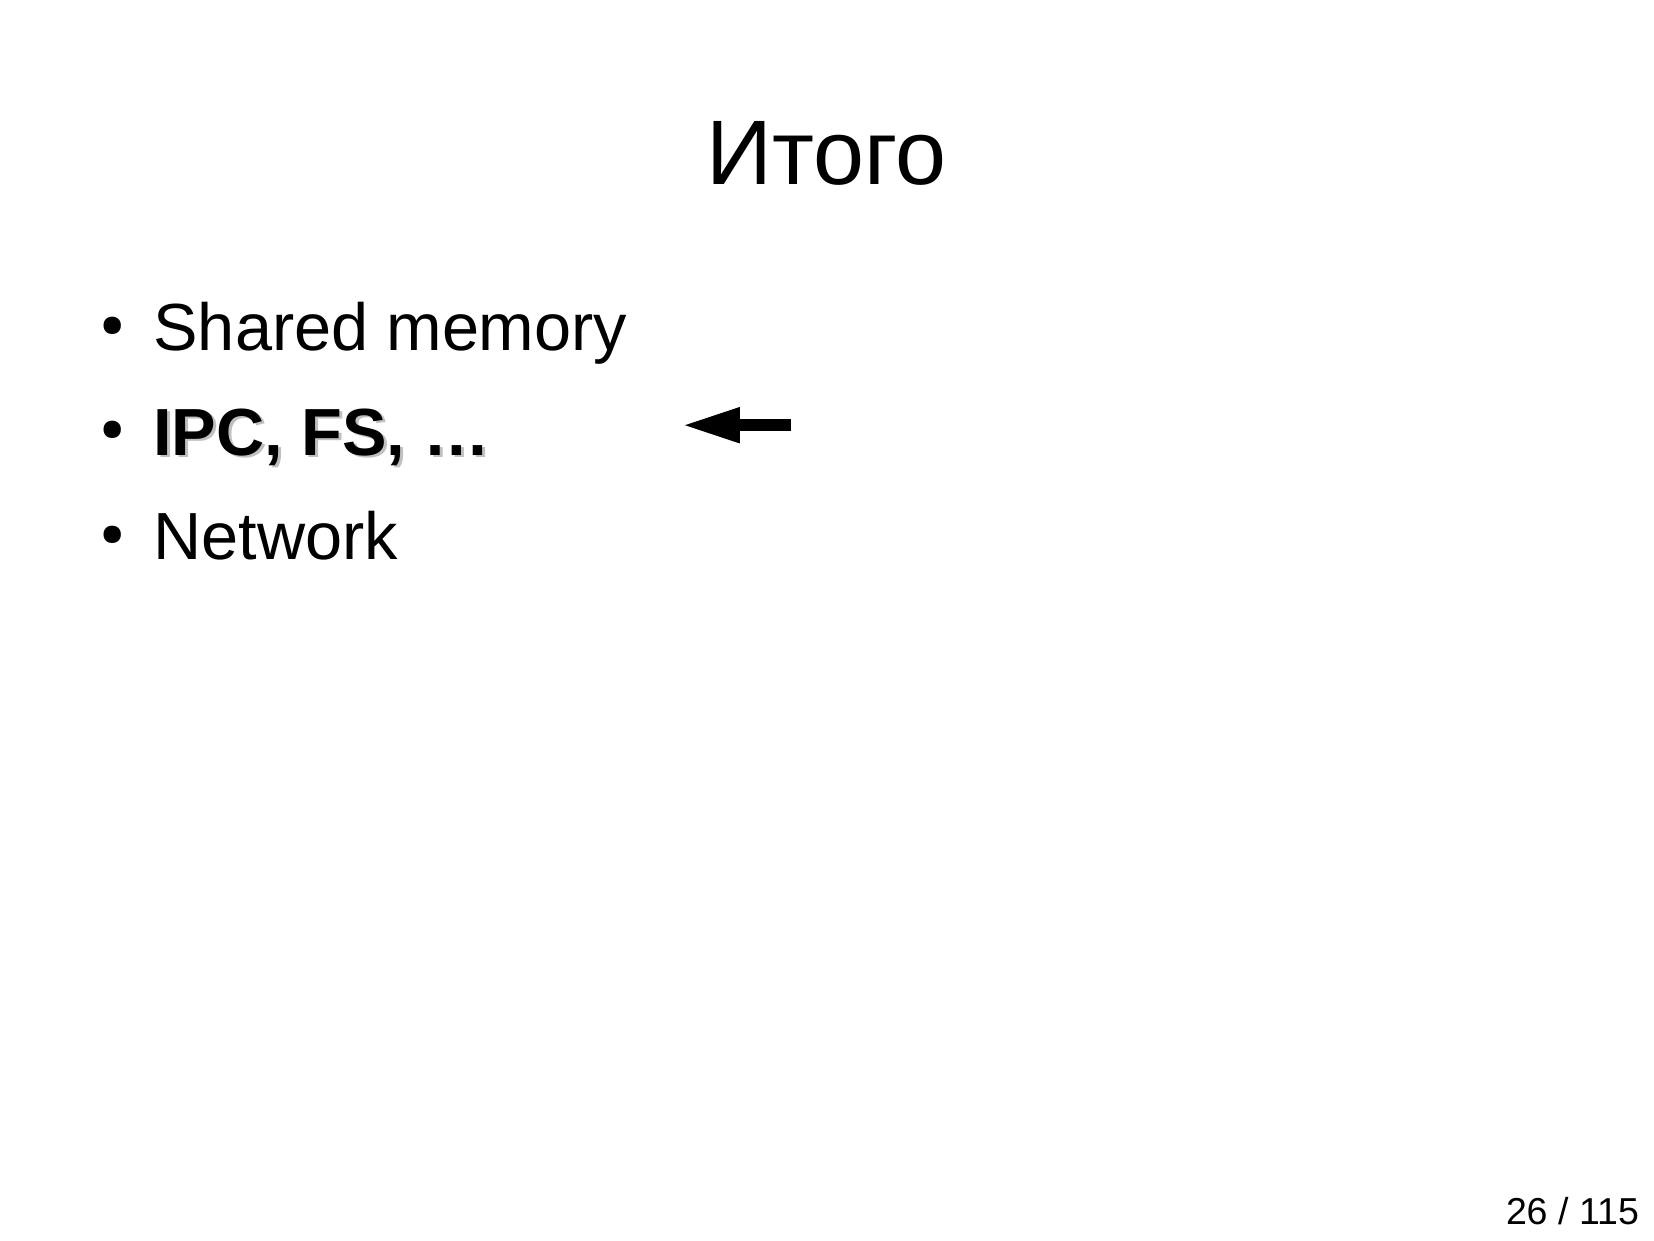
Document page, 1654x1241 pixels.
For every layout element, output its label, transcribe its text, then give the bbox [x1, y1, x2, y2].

title Итого [82, 49, 1571, 257]
text_box <number> / 115 [1380, 1183, 1654, 1241]
list Shared memory IPC, FS, … Network [82, 290, 1571, 1010]
